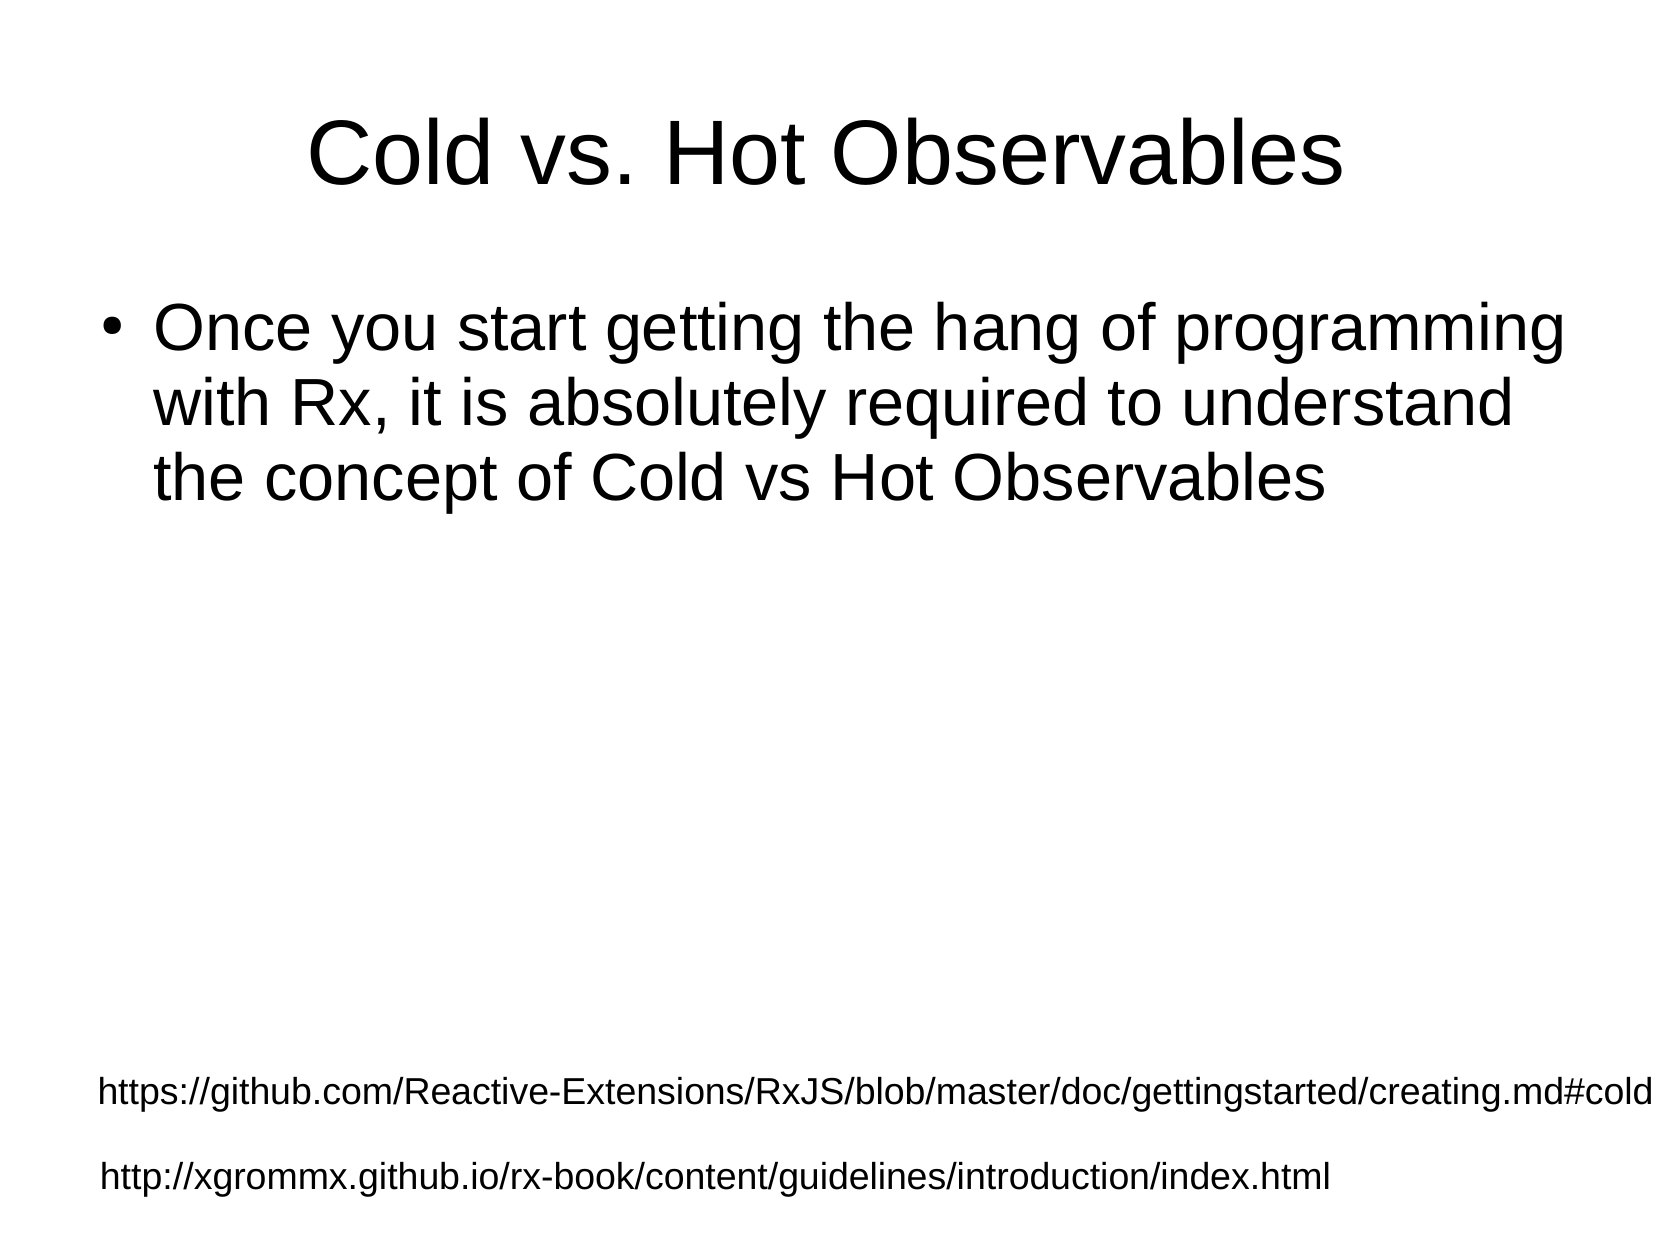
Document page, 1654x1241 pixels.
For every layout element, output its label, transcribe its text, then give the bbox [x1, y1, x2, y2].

list Once you start getting the hang of programming with Rx, it is absolutely required to understand the concept of Cold vs Hot Observables [82, 290, 1571, 1010]
title Cold vs. Hot Observables [82, 49, 1571, 257]
text_box http://xgrommx.github.io/rx-book/content/guidelines/introduction/index.html [85, 1147, 1347, 1205]
text_box https://github.com/Reactive-Extensions/RxJS/blob/master/doc/gettingstarted/creating.md#cold-vs-hot-observables [82, 1062, 1654, 1120]
